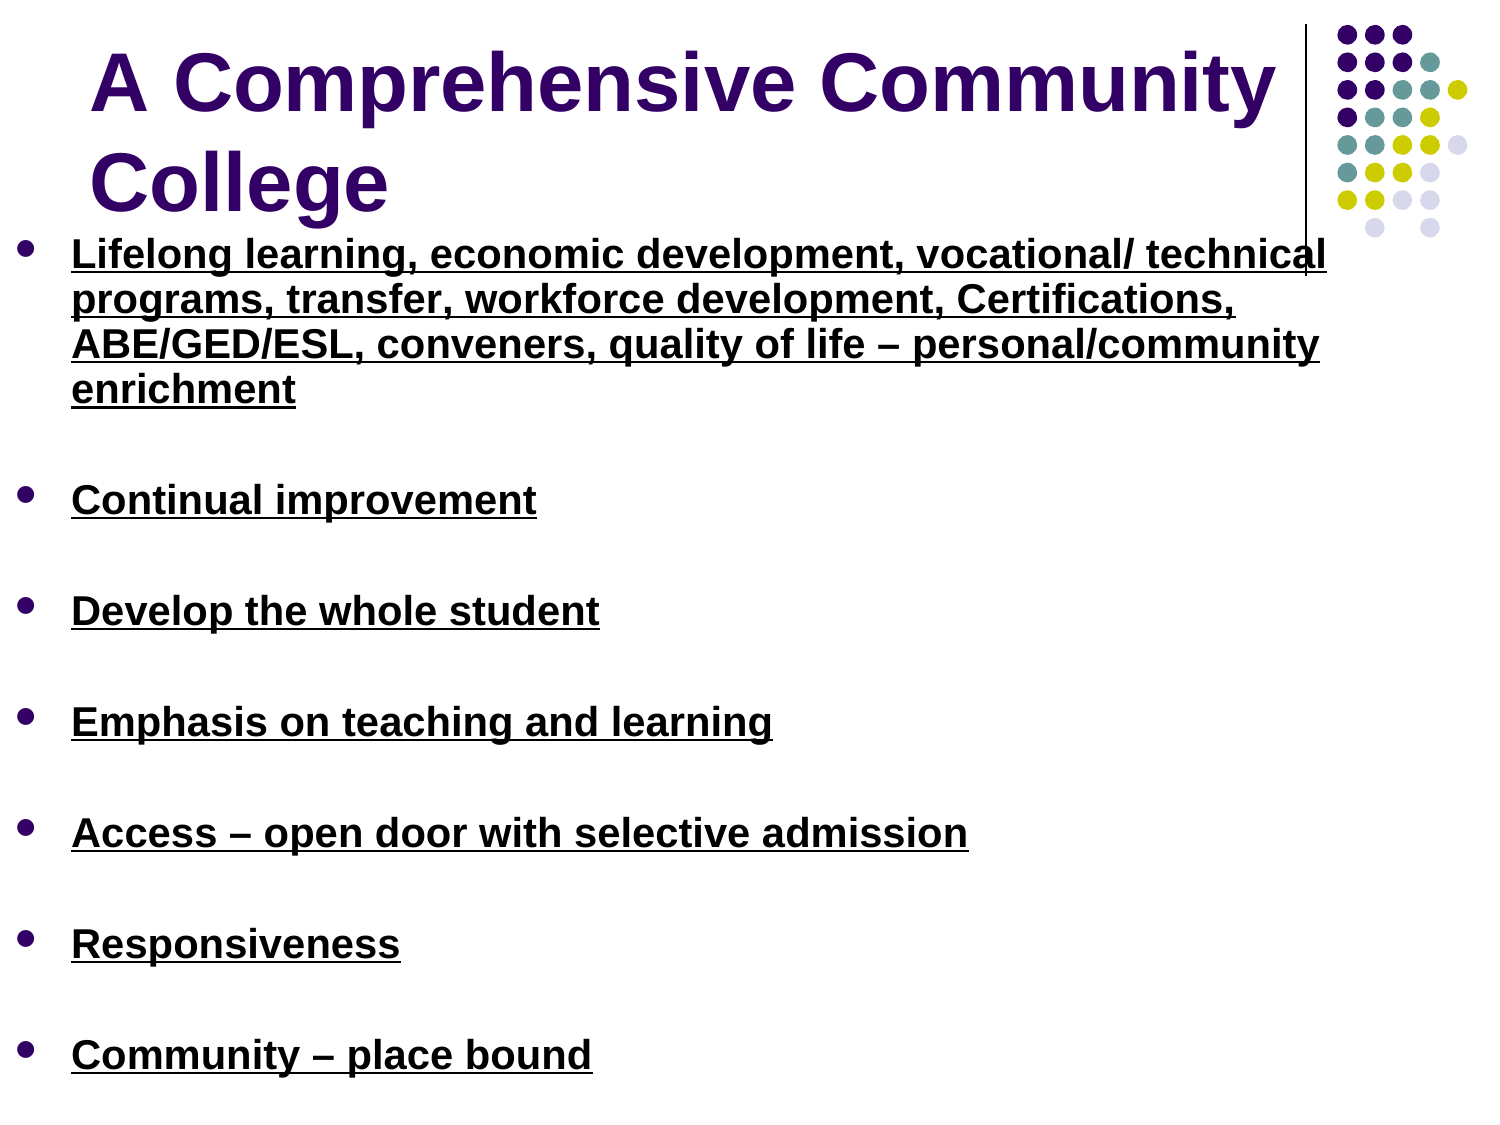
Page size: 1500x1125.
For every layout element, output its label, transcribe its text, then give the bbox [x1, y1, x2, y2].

list Lifelong learning, economic development, vocational/ technical programs, transfer, workforce development, Certifications, ABE/GED/ESL, conveners, quality of life – personal/community enrichment Continual improvement Develop the whole student Emphasis on teaching and learning Access – open door with selective admission Responsiveness Community – place bound [0, 224, 1438, 1125]
title A Comprehensive Community College [74, 20, 1313, 224]
